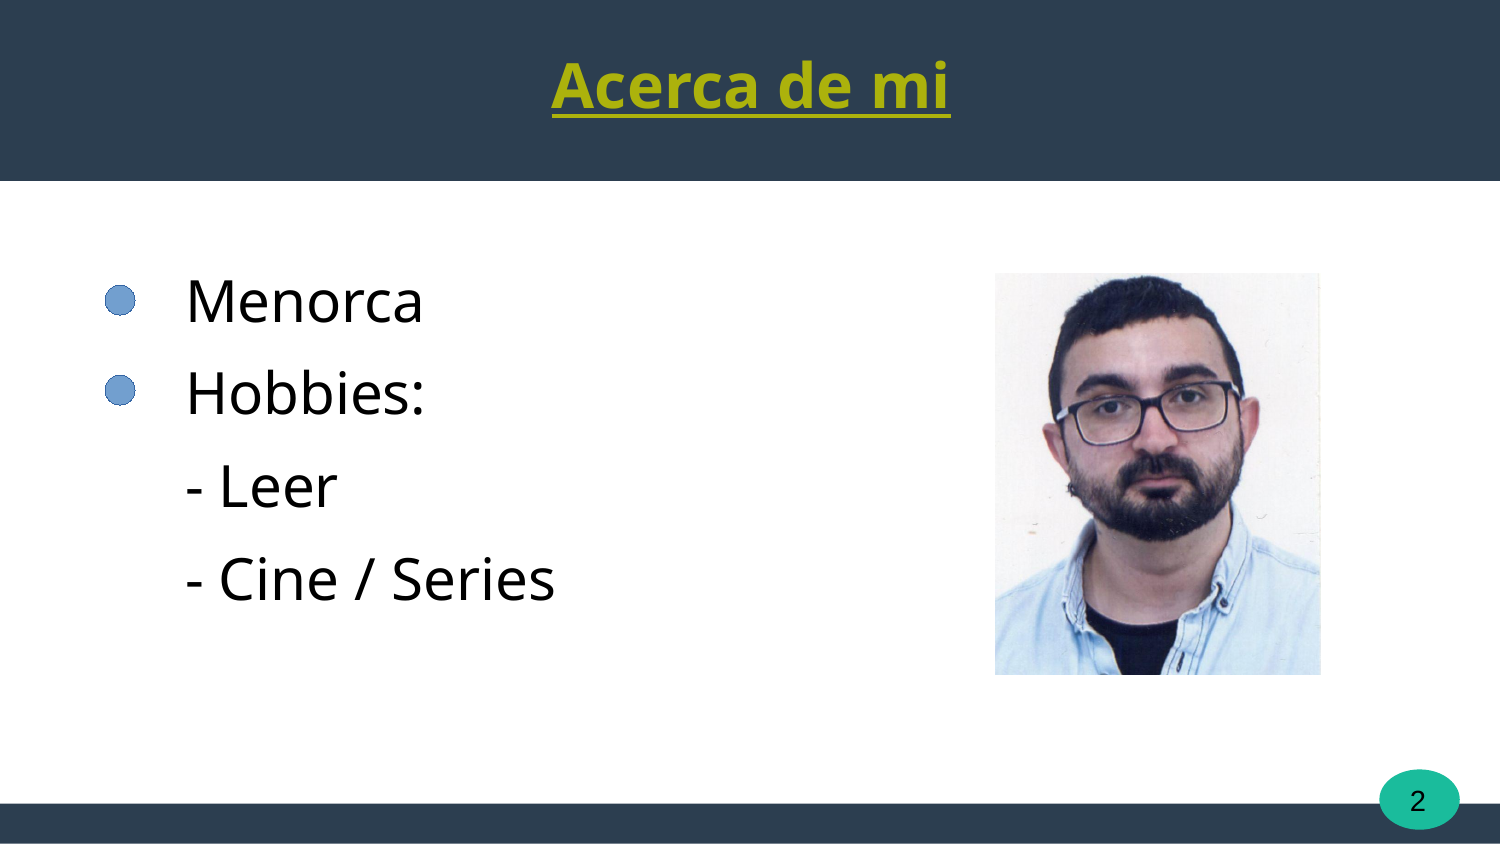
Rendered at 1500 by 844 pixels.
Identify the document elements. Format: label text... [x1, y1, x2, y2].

text_box [105, 285, 136, 316]
text_box 2 [1395, 777, 1441, 826]
text_box Acerca de mi [16, 53, 1487, 115]
picture [995, 273, 1321, 676]
text_box Menorca Hobbies: - Leer - Cine / Series [155, 238, 946, 600]
text_box [105, 375, 136, 406]
